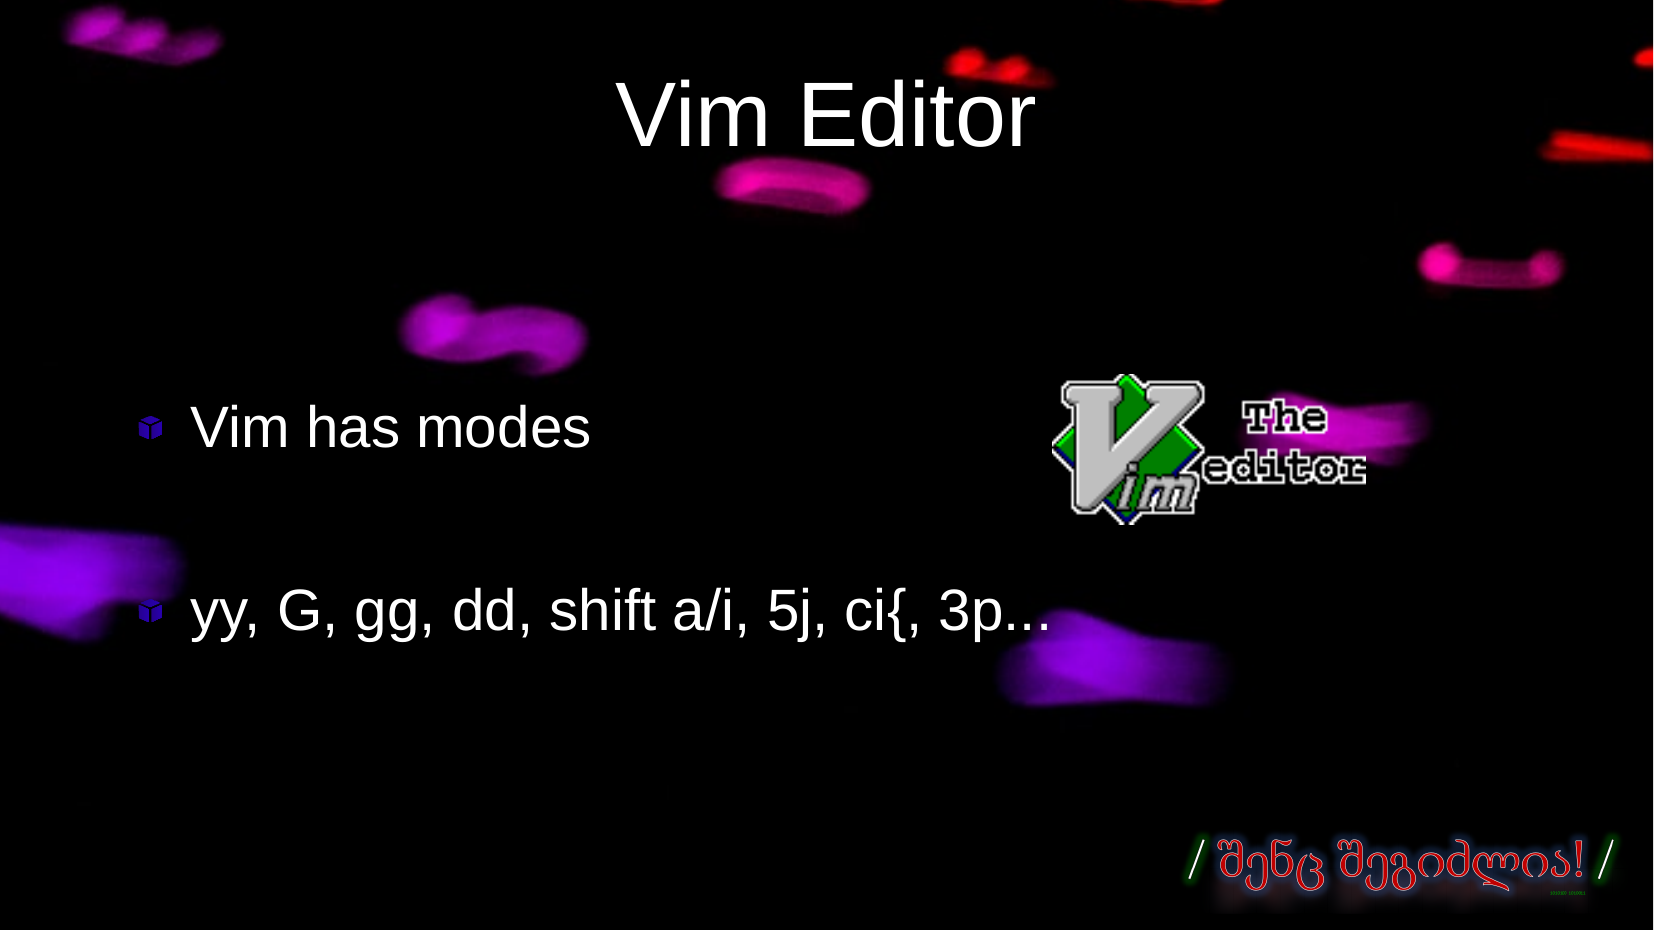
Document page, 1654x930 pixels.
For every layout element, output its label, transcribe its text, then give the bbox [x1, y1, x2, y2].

list Vim has modes yy, G, gg, dd, shift a/i, 5j, ci{, 3p... [120, 330, 1531, 841]
title Vim Editor [82, 12, 1571, 218]
picture [0, 0, 1654, 930]
